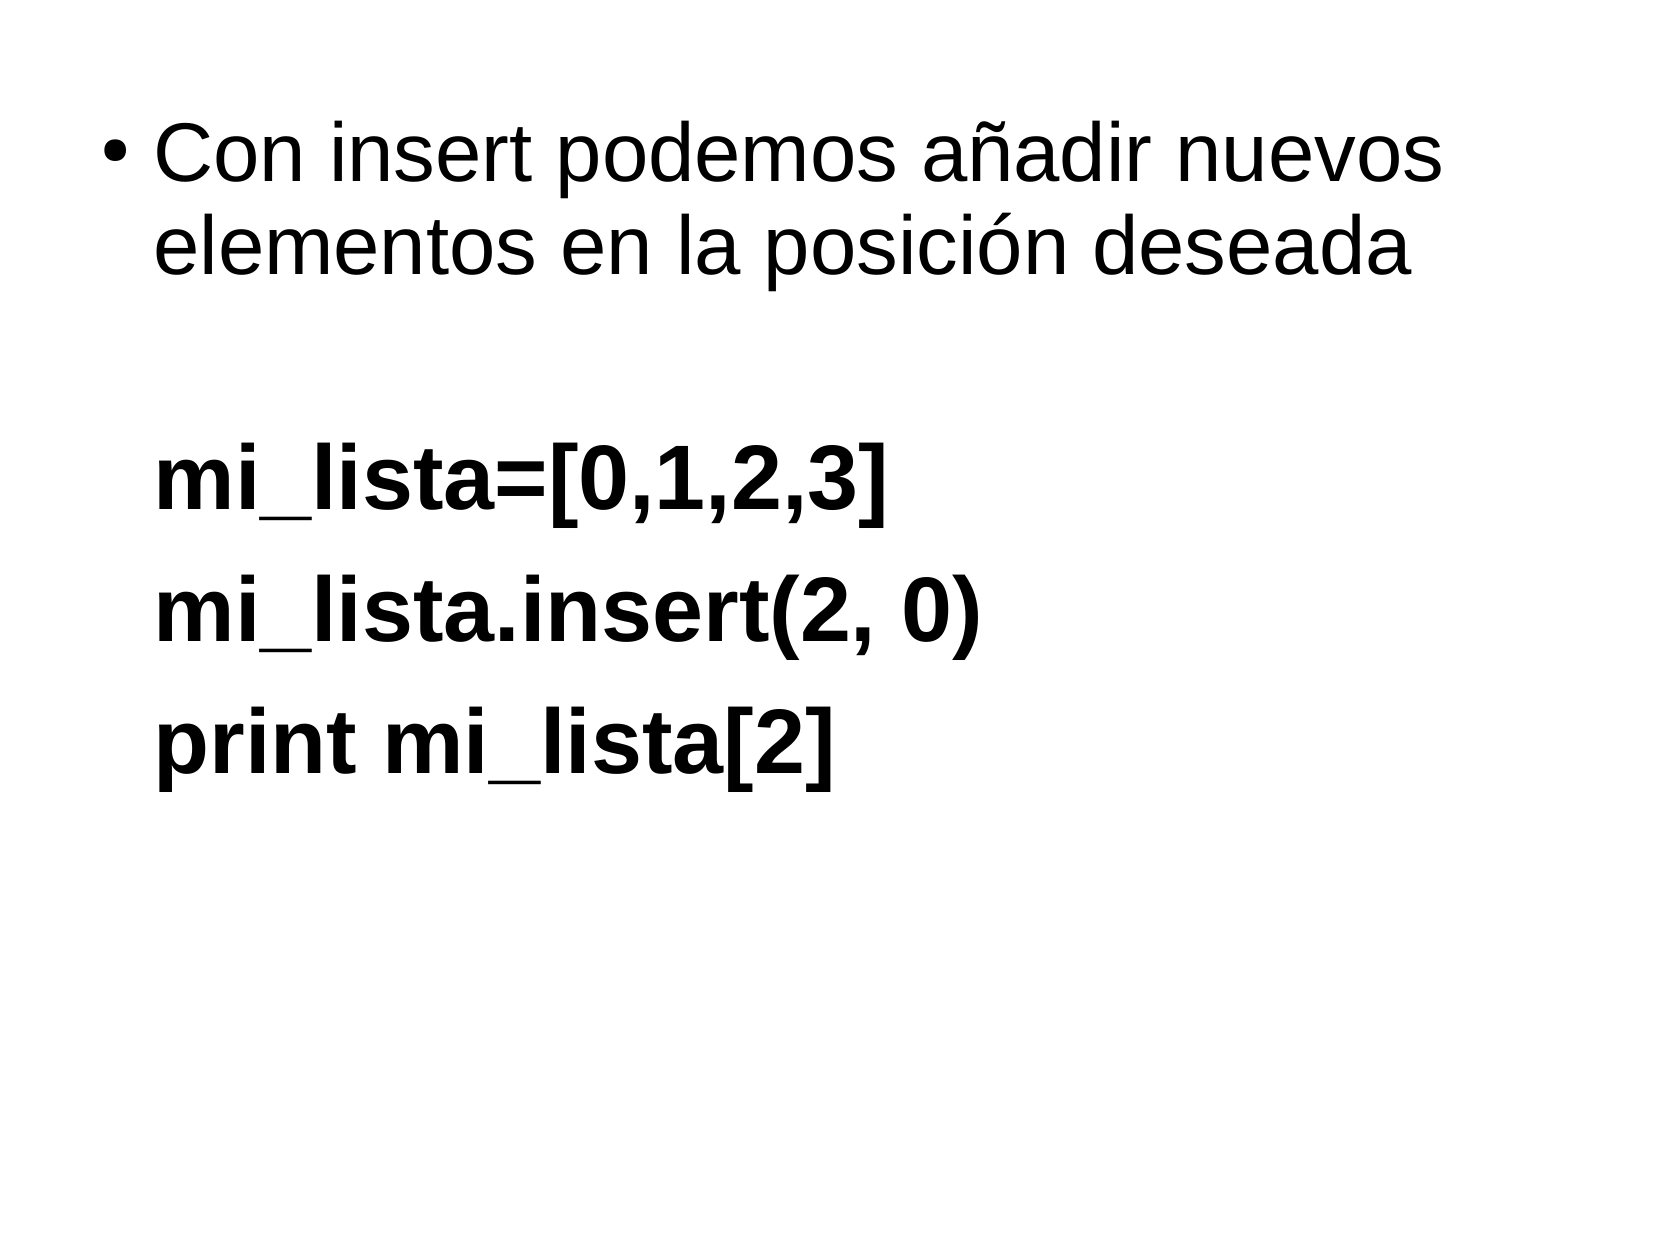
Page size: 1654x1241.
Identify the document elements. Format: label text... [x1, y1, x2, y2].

list Con insert podemos añadir nuevos elementos en la posición deseada mi_lista=[0,1,2,3] mi_lista.insert(2, 0) print mi_lista[2] [82, 106, 1571, 1010]
